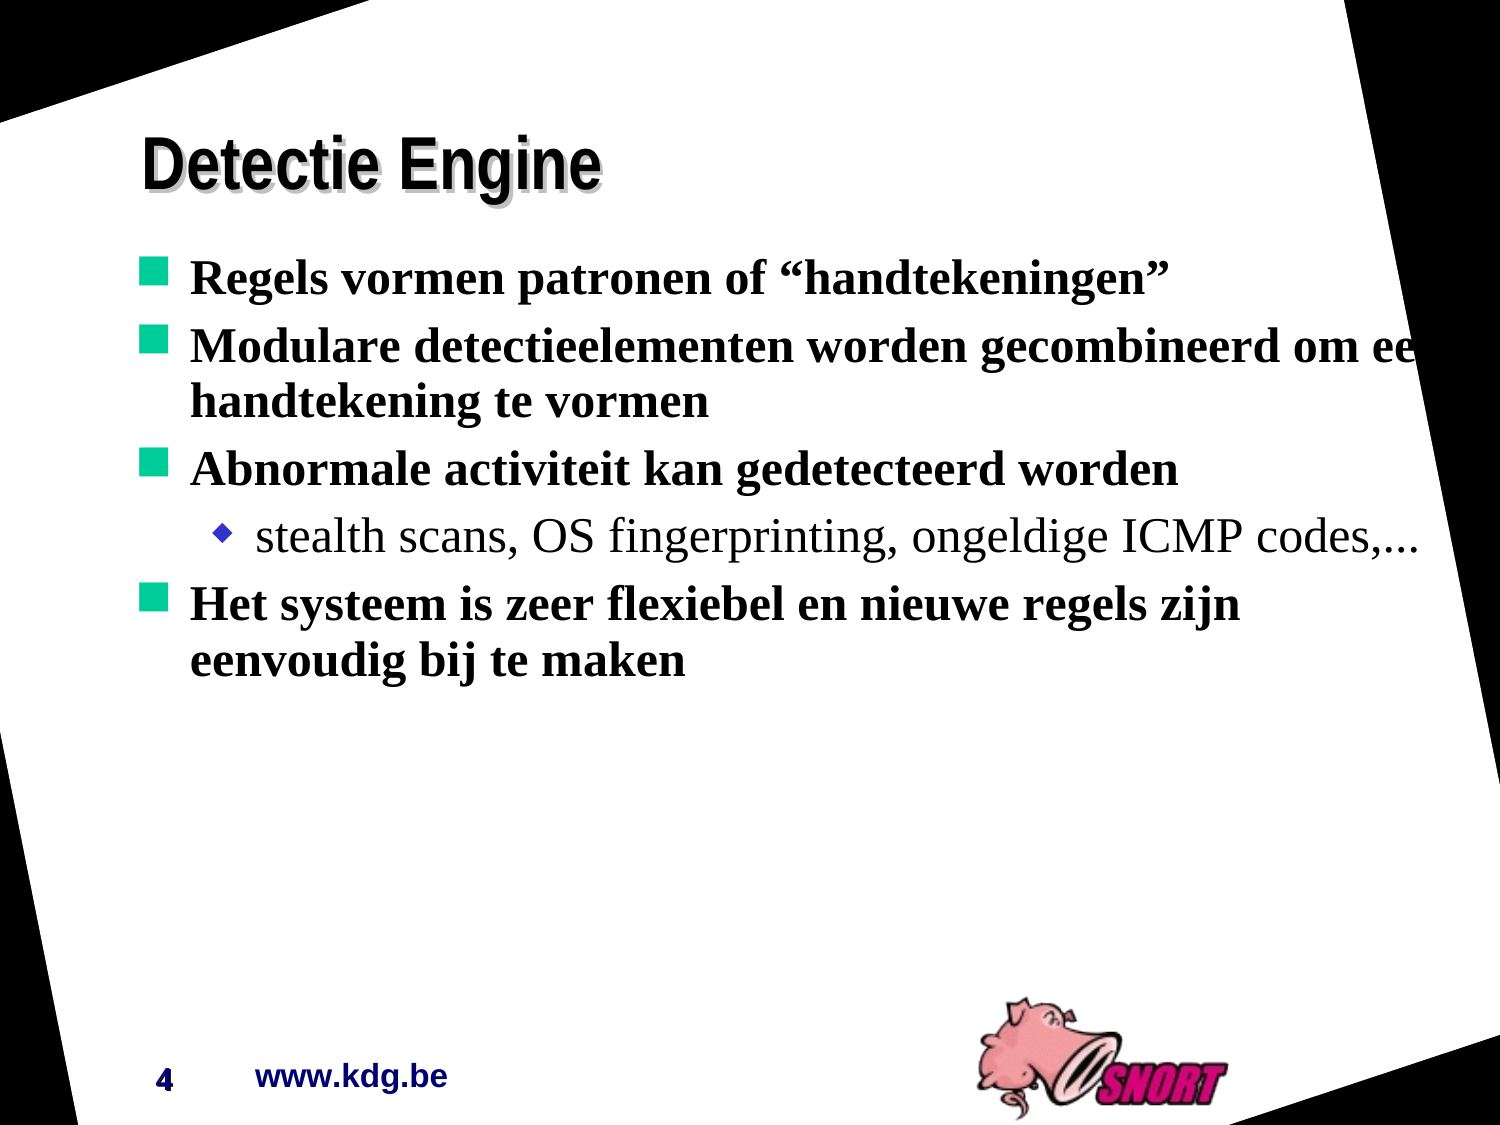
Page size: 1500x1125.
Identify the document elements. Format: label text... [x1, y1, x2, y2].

title Detectie Engine [141, 112, 1447, 214]
list Regels vormen patronen of “handtekeningen” Modulare detectieelementen worden gecombineerd om een handtekening te vormen Abnormale activiteit kan gedetecteerd worden stealth scans, OS fingerprinting, ongeldige ICMP codes,... Het systeem is zeer flexiebel en nieuwe regels zijn eenvoudig bij te maken [135, 249, 1447, 1026]
picture [956, 1026, 1240, 1125]
